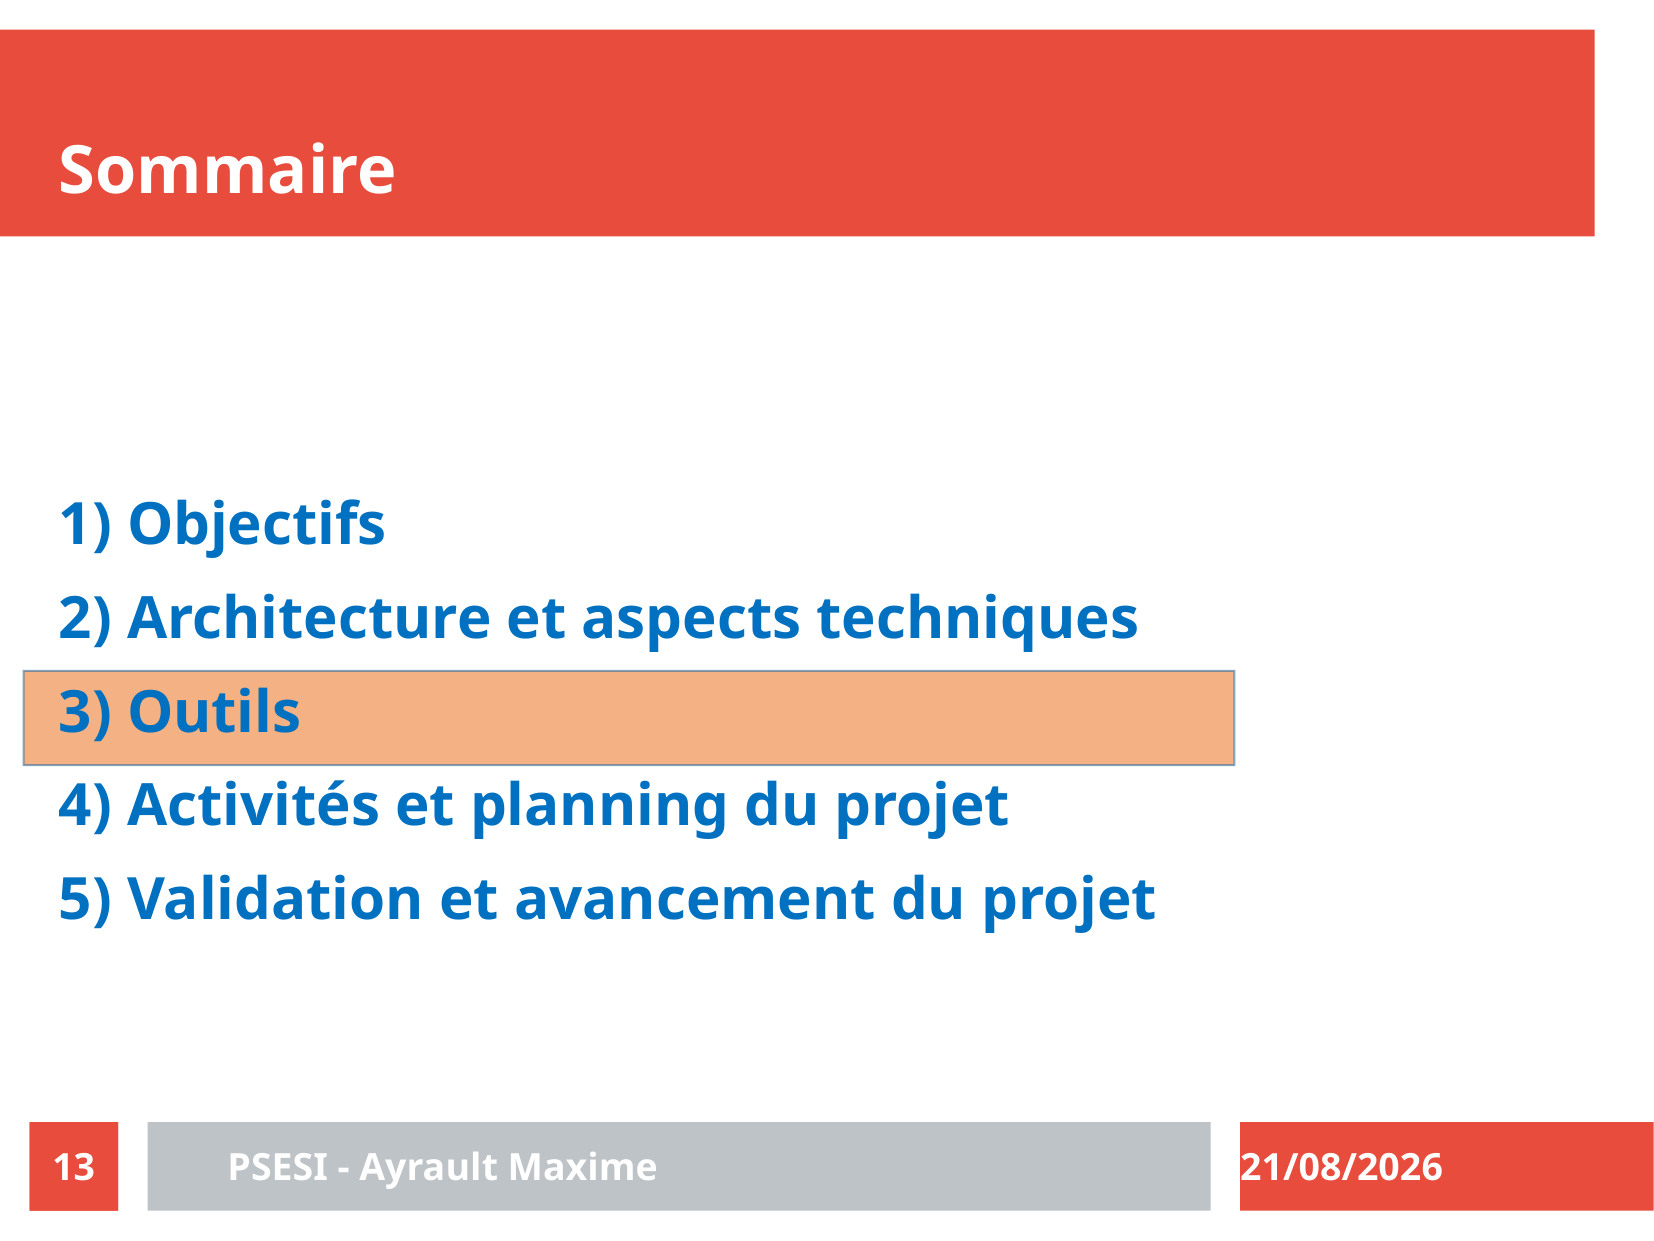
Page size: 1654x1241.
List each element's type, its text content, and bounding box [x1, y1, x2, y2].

title Sommaire [59, 59, 1595, 207]
text_box PSESI - Ayrault Maxime [177, 1122, 709, 1211]
text_box [24, 671, 59, 765]
list 1) Objectifs 2) Architecture et aspects techniques 3) Outils 4) Activités et planning du projet 5) Validation et avancement du projet [59, 324, 1565, 1093]
text_box 2017/3/6 [1240, 1122, 1625, 1211]
text_box [29, 1122, 119, 1211]
